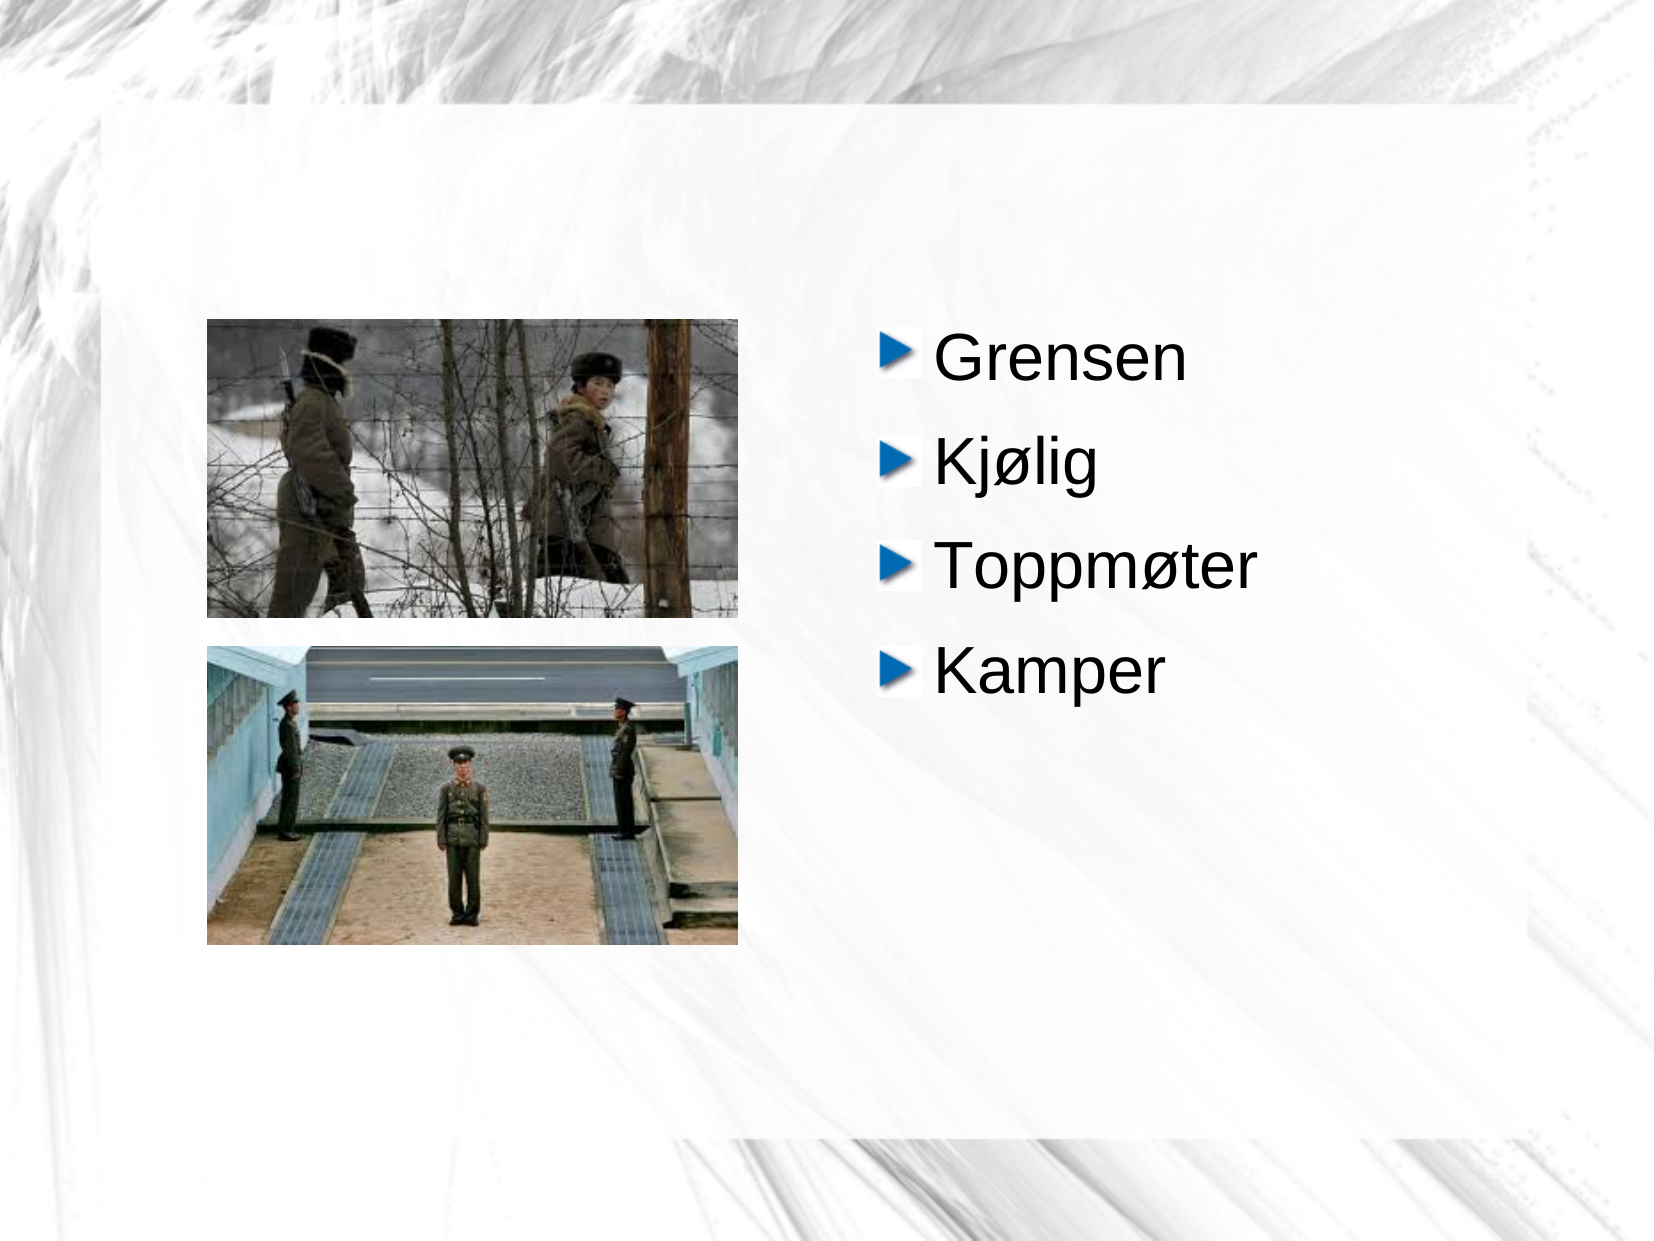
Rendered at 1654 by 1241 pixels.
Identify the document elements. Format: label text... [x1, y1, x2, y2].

list Grensen Kjølig Toppmøter Kamper [862, 319, 1572, 945]
picture [0, 0, 1654, 1241]
